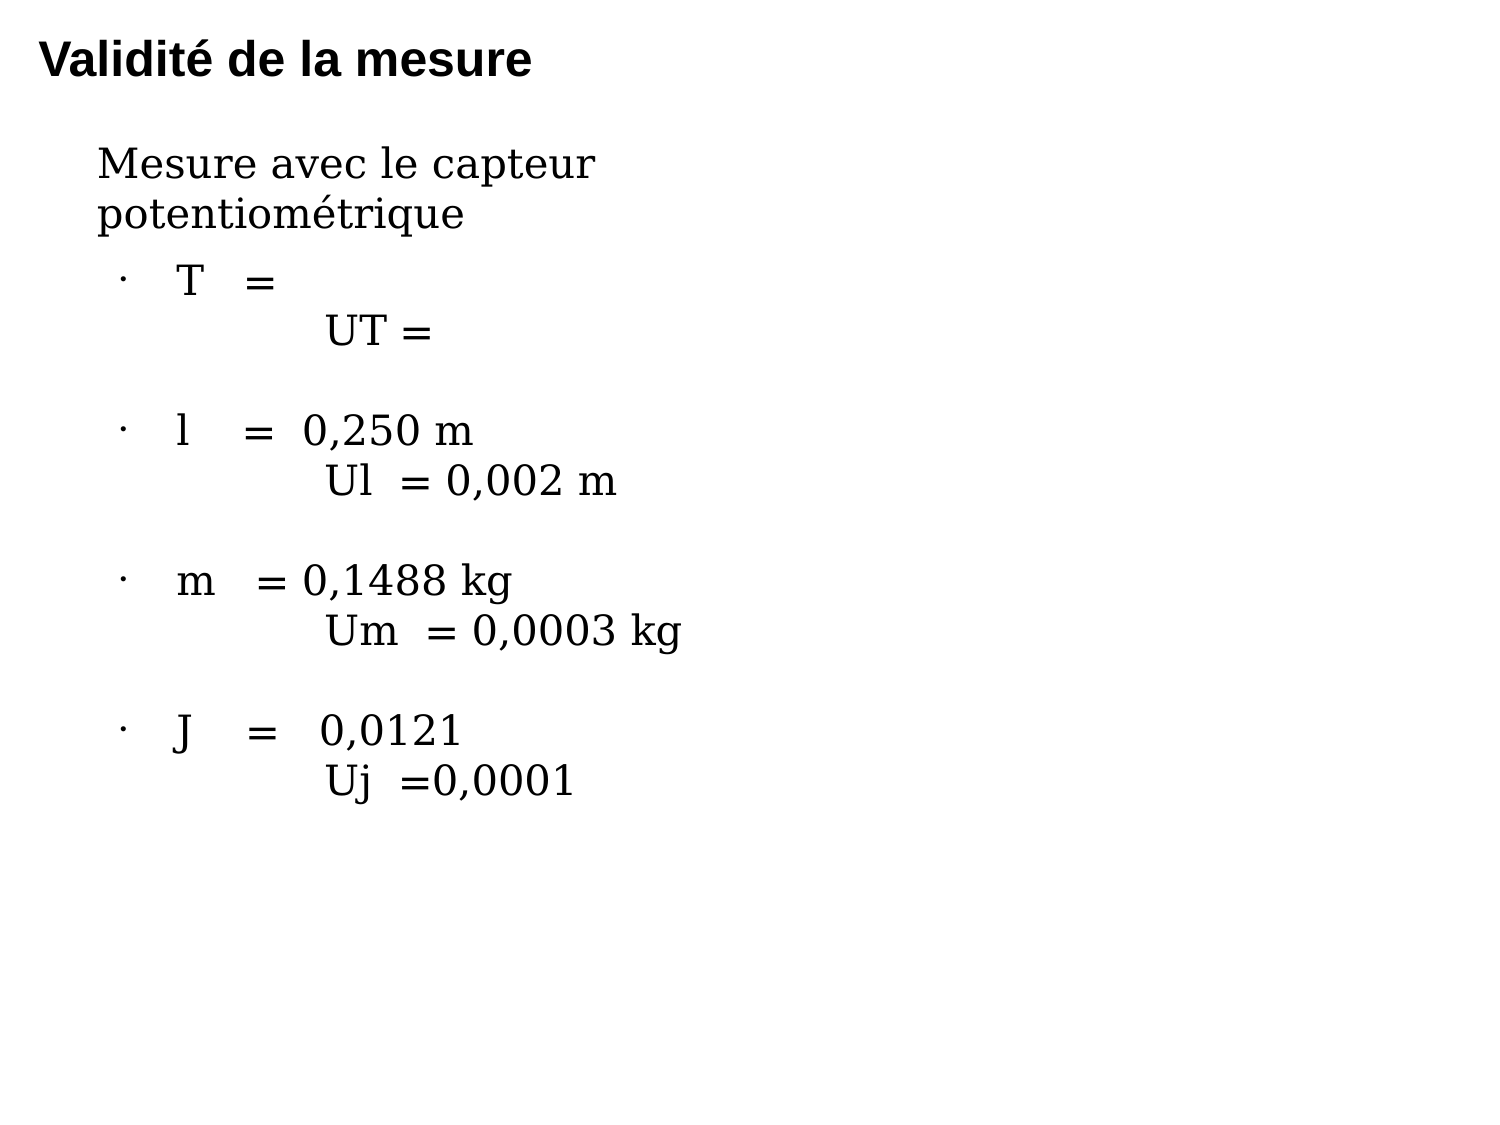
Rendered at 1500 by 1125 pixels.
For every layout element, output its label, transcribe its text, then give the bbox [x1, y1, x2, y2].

text_box Mesure avec le capteur potentiométrique [82, 129, 844, 245]
text_box Validité de la mesure [23, 23, 626, 96]
text_box T = UT = l = 0,250 m Ul = 0,002 m m = 0,1488 kg Um = 0,0003 kg J = 0,0121 Uj =0,0001 [105, 246, 1149, 872]
